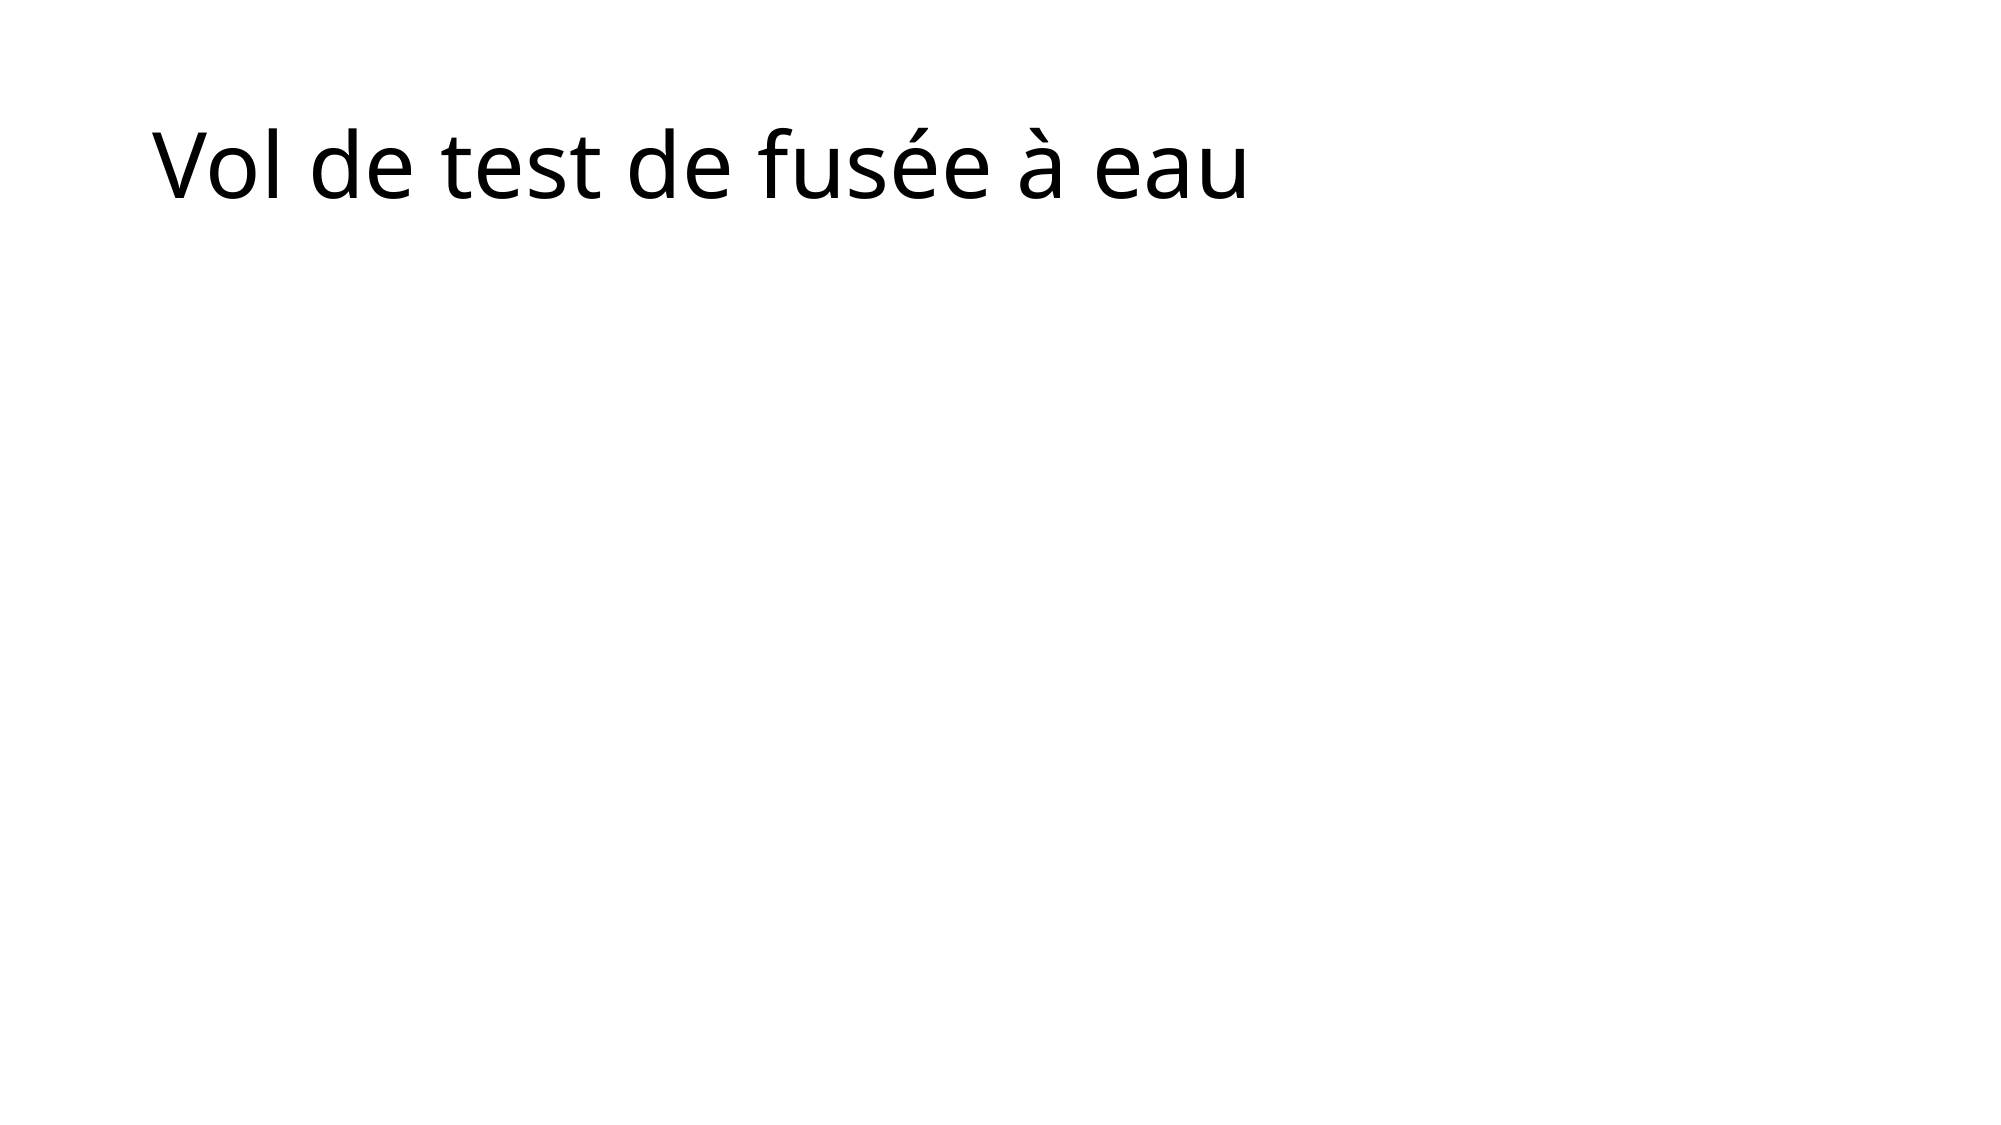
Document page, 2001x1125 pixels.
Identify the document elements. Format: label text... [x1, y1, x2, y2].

title Vol de test de fusée à eau [137, 59, 1863, 278]
